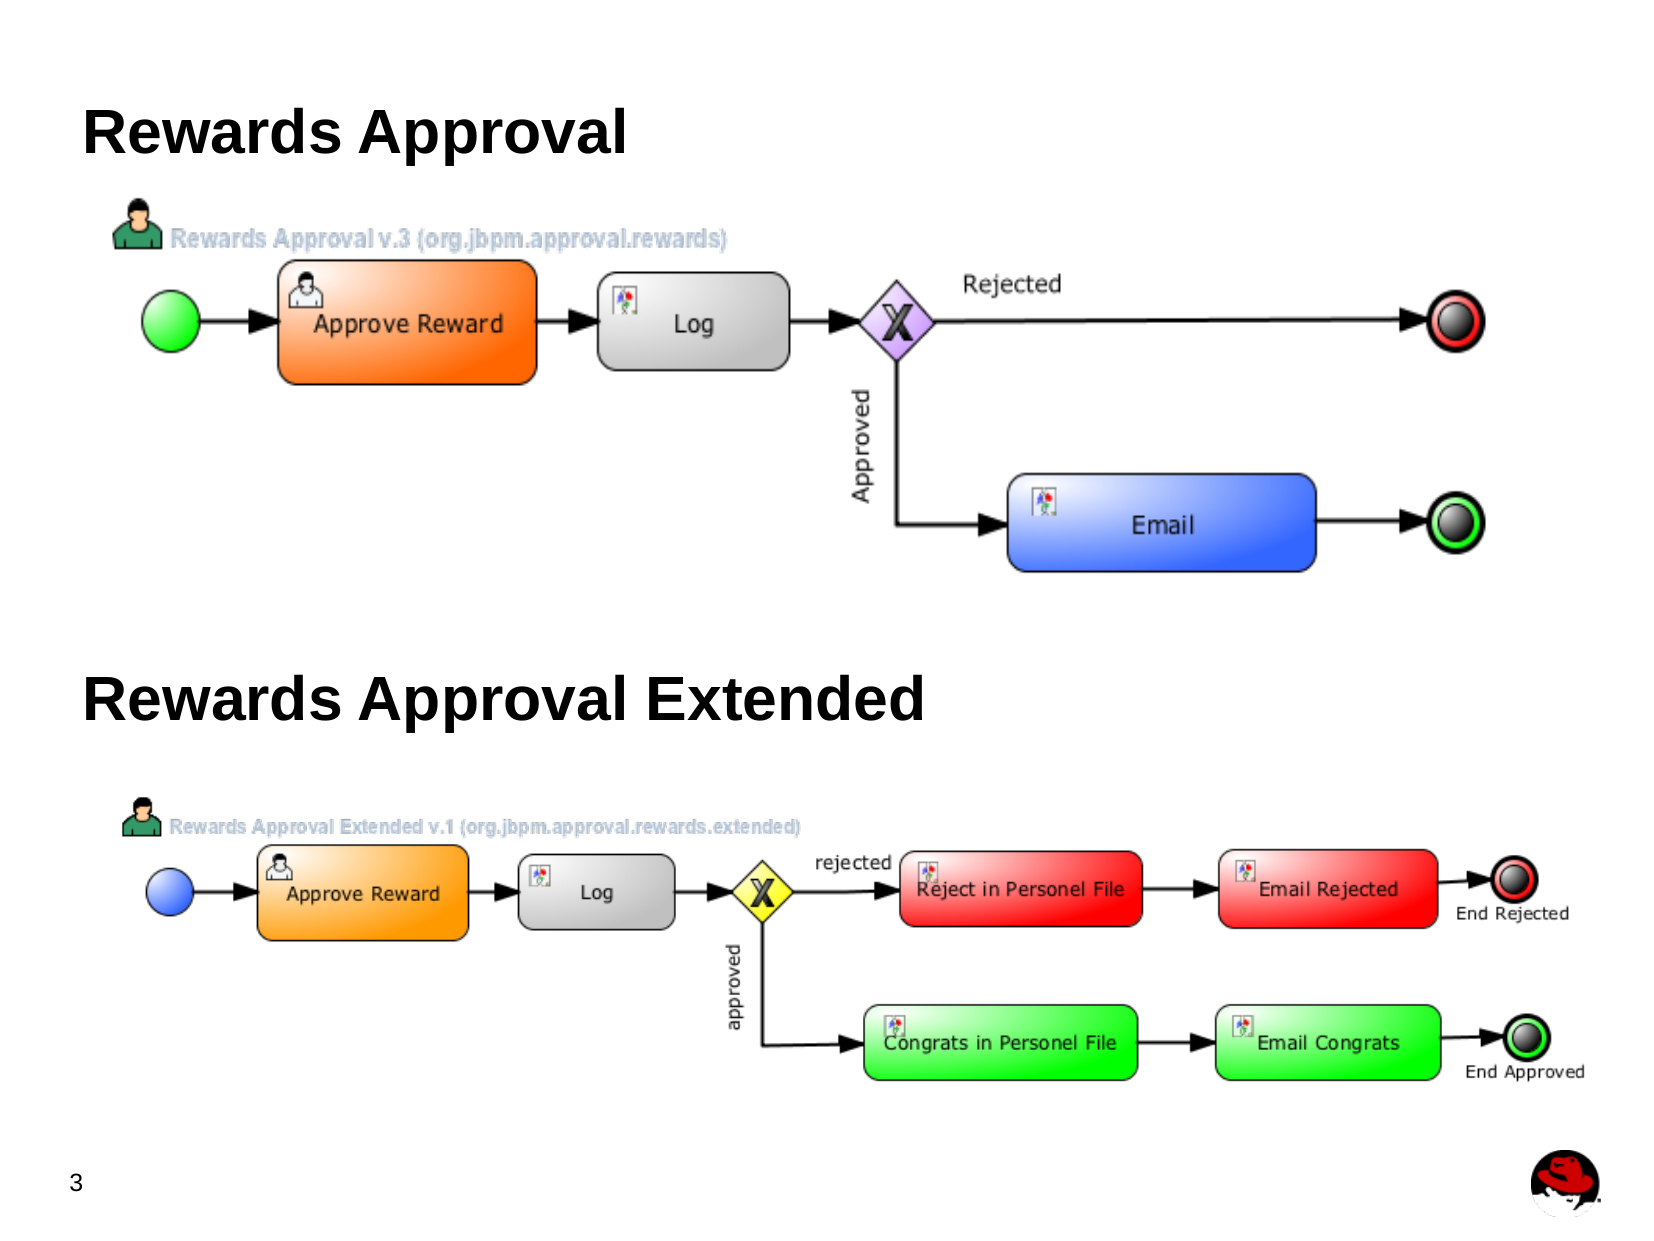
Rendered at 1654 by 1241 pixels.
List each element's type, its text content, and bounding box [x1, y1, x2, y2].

title Rewards Approval Extended [82, 616, 1571, 727]
title Rewards Approval [82, 49, 1571, 215]
picture [67, 150, 1530, 624]
picture [60, 727, 1628, 1122]
picture [1531, 1150, 1601, 1218]
